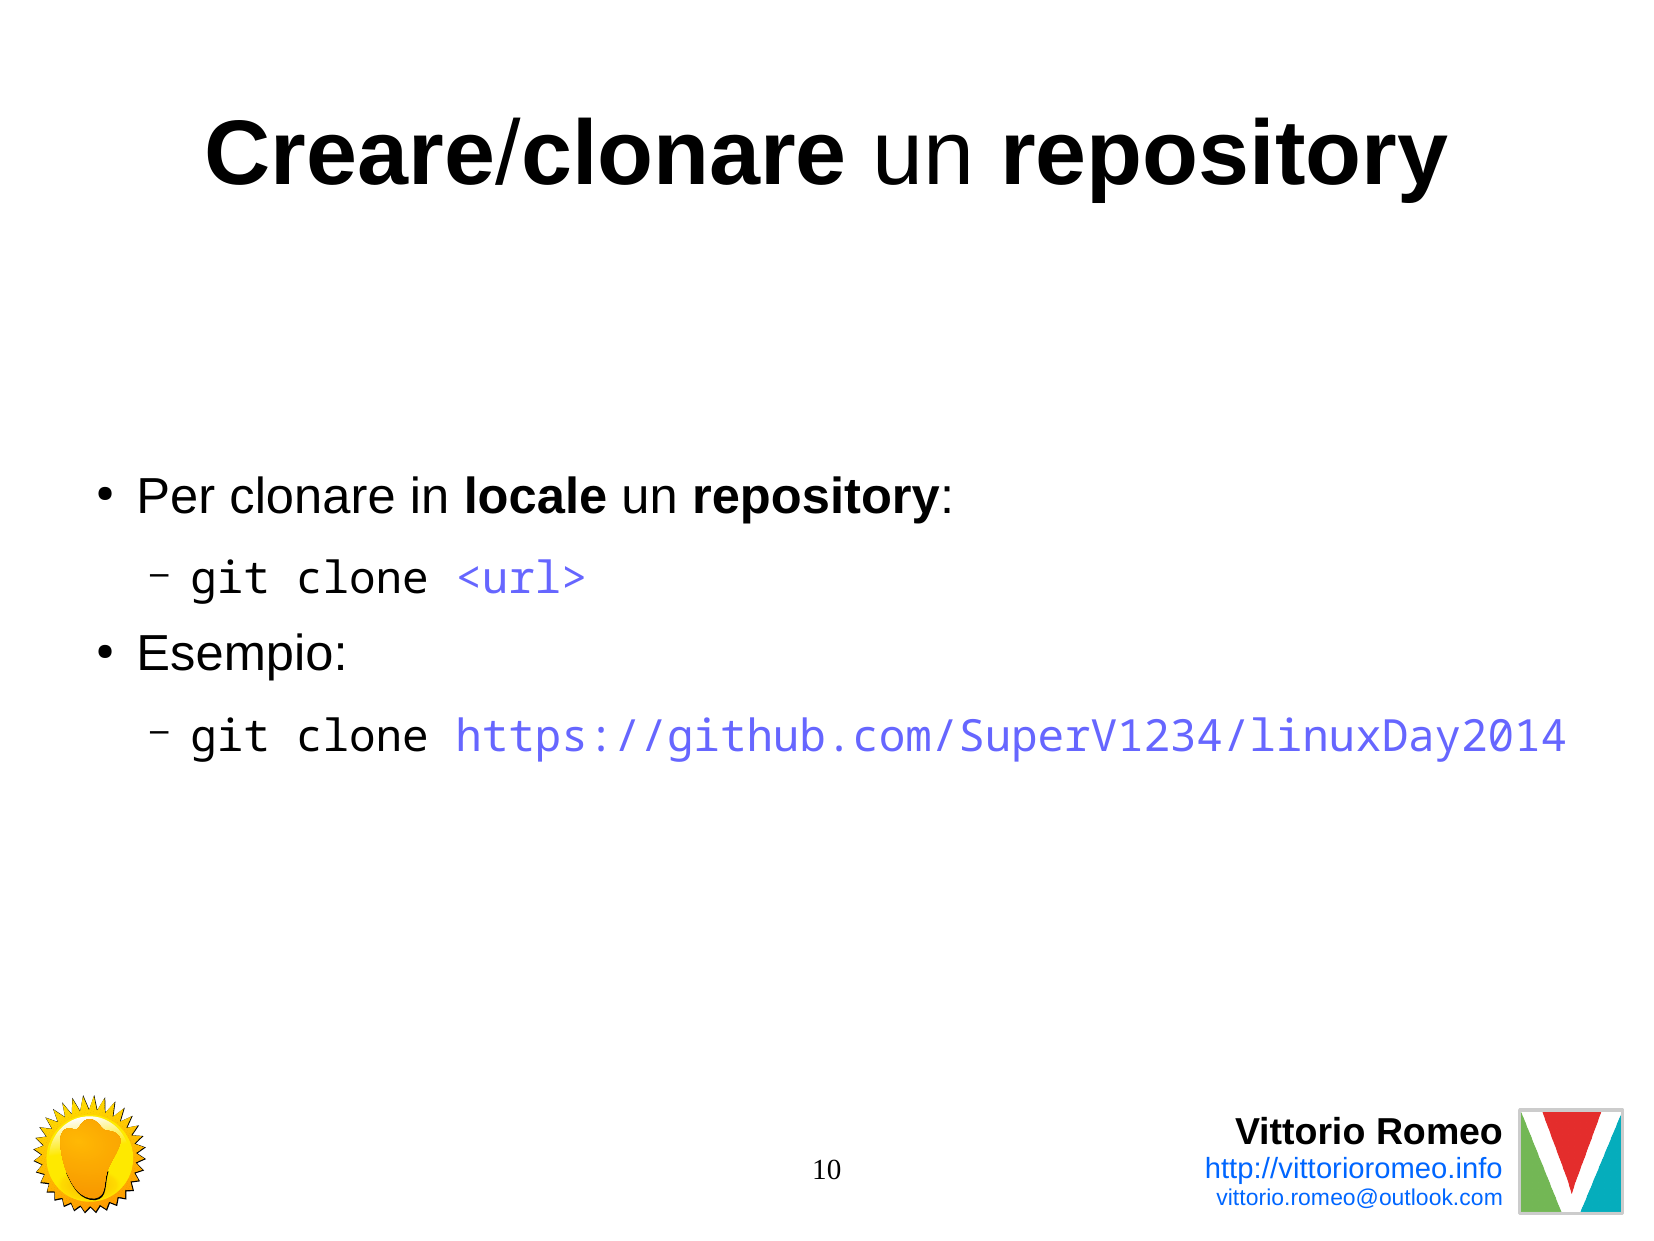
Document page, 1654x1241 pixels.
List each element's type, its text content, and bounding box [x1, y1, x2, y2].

list Per clonare in locale un repository: git clone <url> Esempio: git clone https://github.com/SuperV1234/linuxDay2014 [82, 467, 1571, 823]
picture [1521, 1112, 1621, 1212]
title Creare/clonare un repository [82, 49, 1571, 257]
